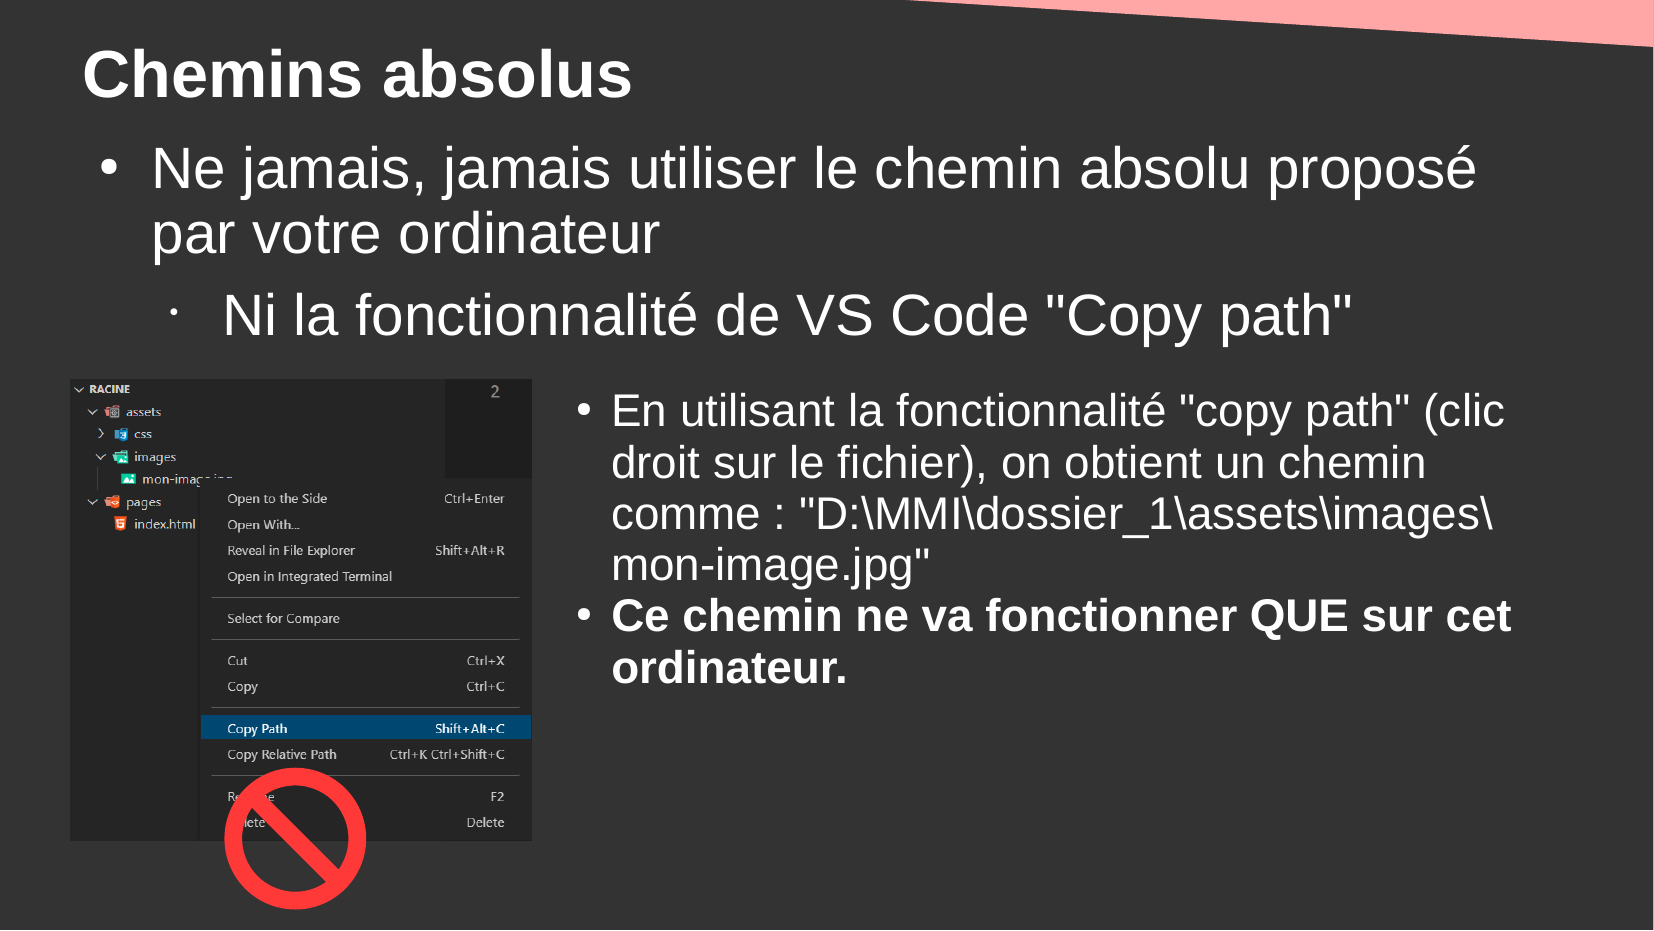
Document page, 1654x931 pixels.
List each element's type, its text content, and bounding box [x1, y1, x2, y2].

list Ne jamais, jamais utiliser le chemin absolu proposé par votre ordinateur Ni la fonctionnalité de VS Code "Copy path" [80, 135, 1546, 497]
title Chemins absolus [82, 37, 1571, 122]
picture [70, 379, 532, 841]
text_box [224, 767, 367, 910]
picture [266, 786, 348, 841]
text_box En utilisant la fonctionnalité "copy path" (clic droit sur le fichier), on obtient un chemin comme : "D:\MMI\dossier_1\assets\images\mon-image.jpg" Ce chemin ne va fonctionner QUE sur cet ordinateur. [561, 377, 1530, 827]
picture [243, 809, 284, 841]
text_box [906, 0, 1654, 47]
